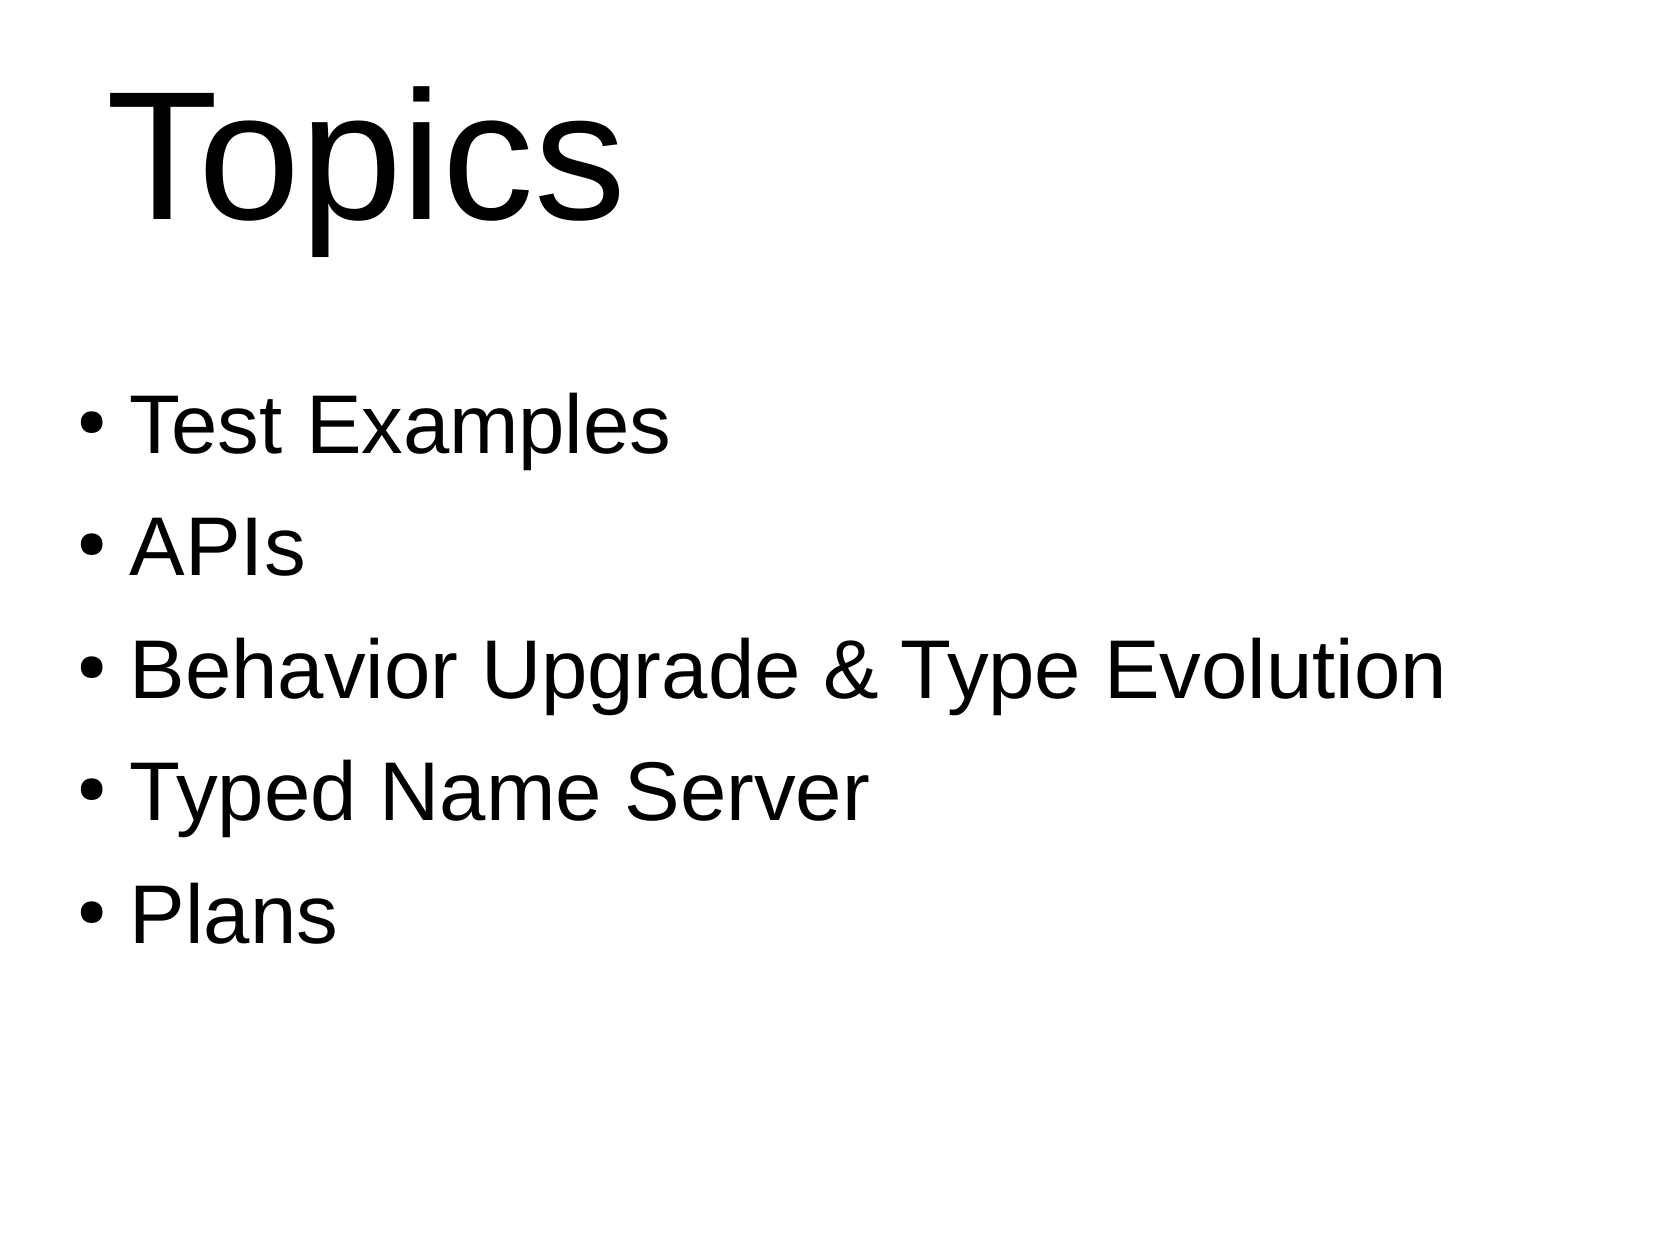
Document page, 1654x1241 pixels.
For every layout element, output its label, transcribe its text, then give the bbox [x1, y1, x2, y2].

title Topics [106, 52, 1595, 260]
list Test Examples APIs Behavior Upgrade & Type Evolution Typed Name Server Plans [59, 377, 1515, 1241]
